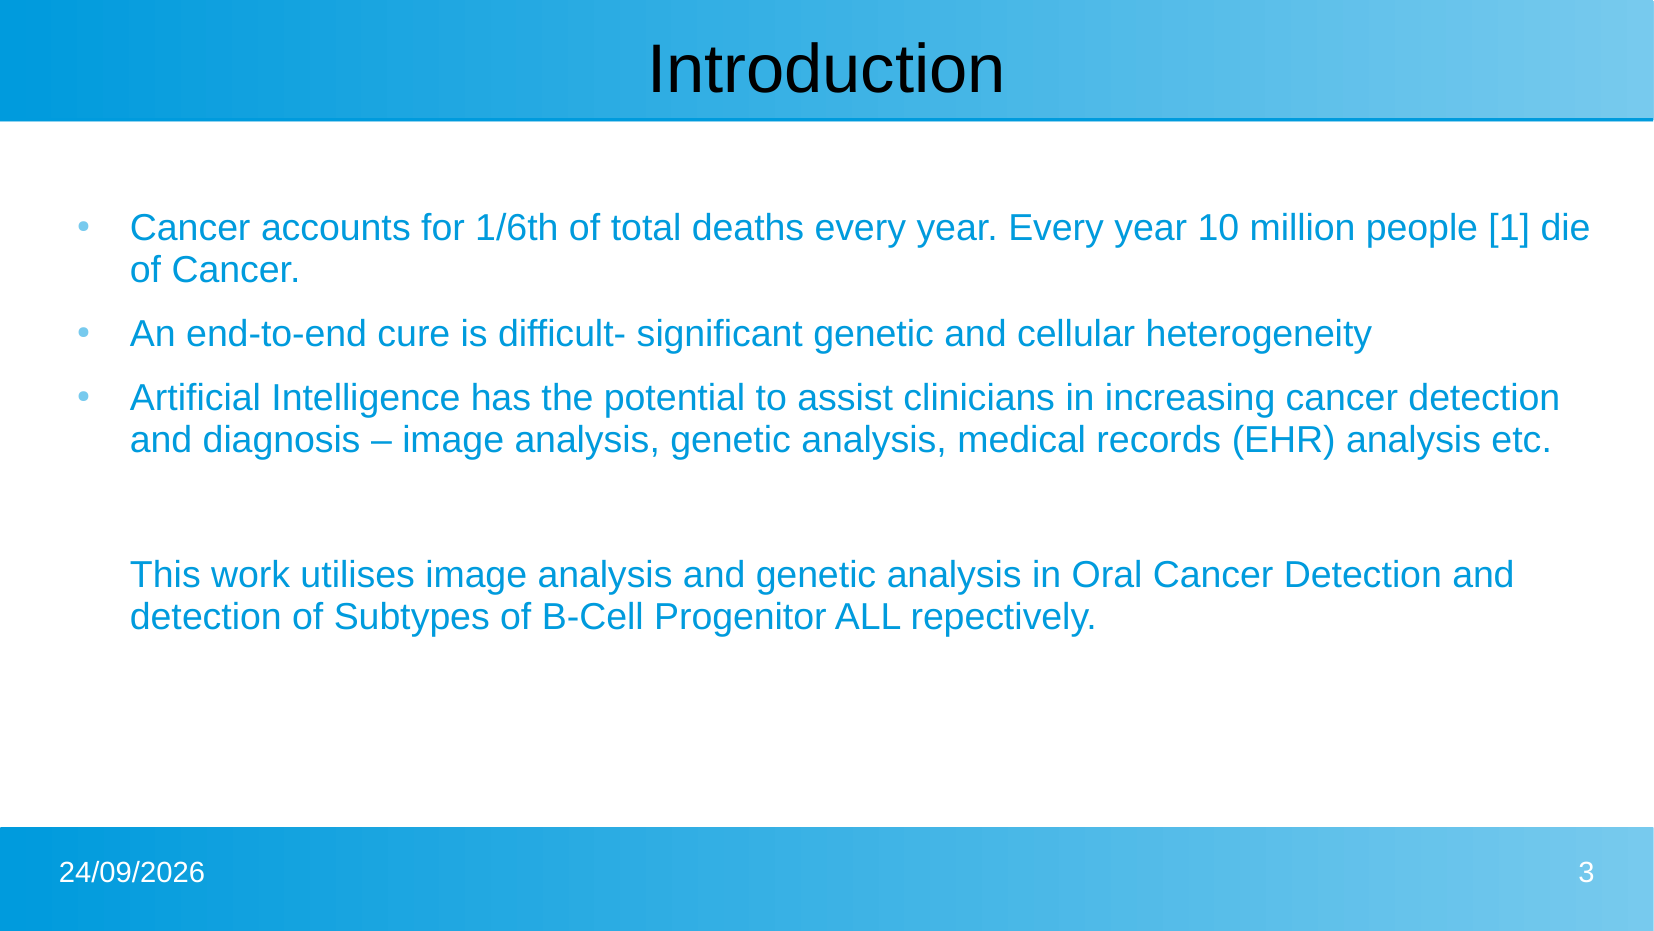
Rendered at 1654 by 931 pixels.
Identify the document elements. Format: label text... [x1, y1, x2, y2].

list Cancer accounts for 1/6th of total deaths every year. Every year 10 million people [1] die of Cancer. An end-to-end cure is difficult- significant genetic and cellular heterogeneity Artificial Intelligence has the potential to assist clinicians in increasing cancer detection and diagnosis – image analysis, genetic analysis, medical records (EHR) analysis etc. This work utilises image analysis and genetic analysis in Oral Cancer Detection and detection of Subtypes of B-Cell Progenitor ALL repectively. [59, 206, 1595, 798]
title Introduction [59, 29, 1595, 108]
